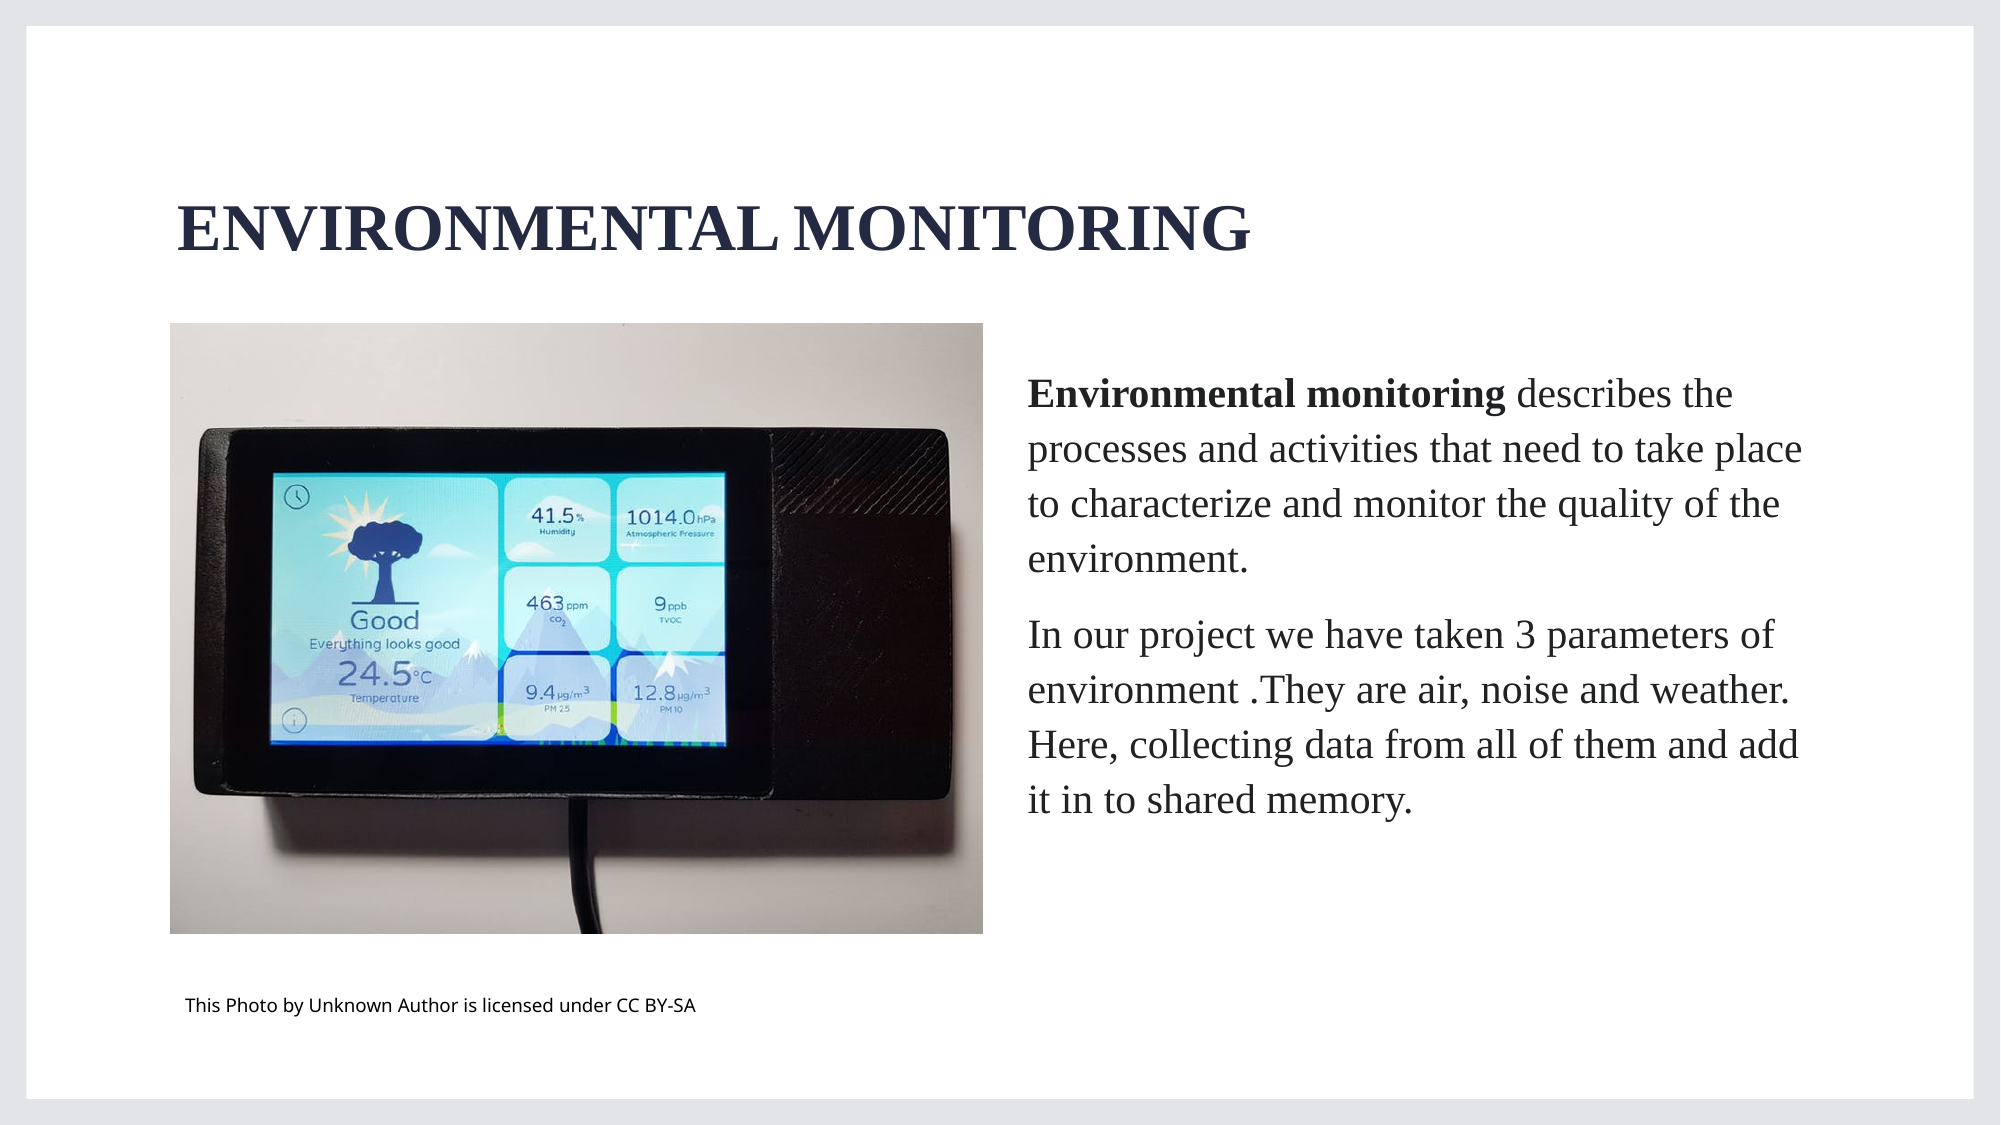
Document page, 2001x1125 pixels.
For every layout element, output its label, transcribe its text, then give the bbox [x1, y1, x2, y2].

picture [170, 323, 983, 934]
title ENVIRONMENTAL MONITORING [162, 59, 1826, 272]
list Environmental monitoring describes the processes and activities that need to take place to characterize and monitor the quality of the environment. In our project we have taken 3 parameters of environment .They are air, noise and weather. Here, collecting data from all of them and add it in to shared memory. [1012, 353, 1825, 1010]
text_box This Photo by Unknown Author is licensed under CC BY-SA [170, 986, 983, 1025]
